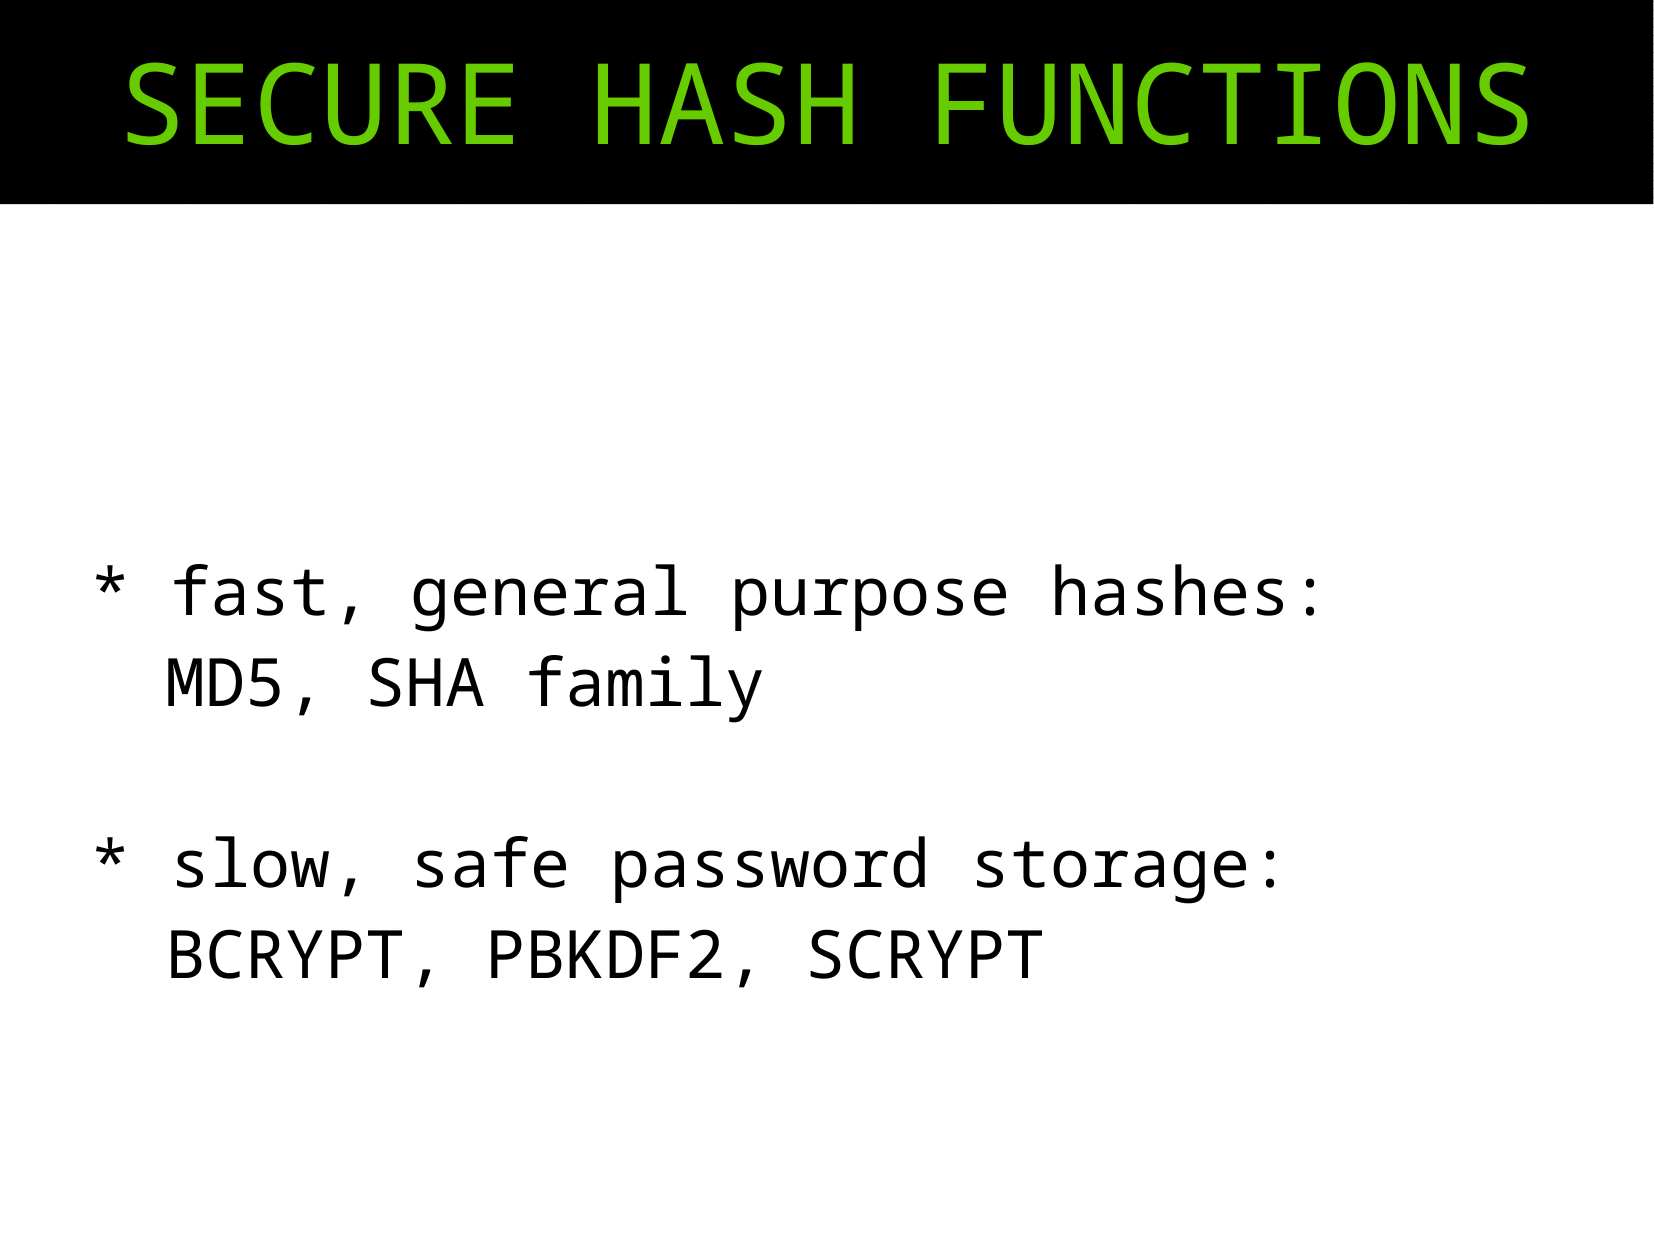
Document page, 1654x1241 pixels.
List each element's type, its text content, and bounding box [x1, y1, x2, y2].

title SECURE HASH FUNCTIONS [0, 0, 1654, 205]
subtitle * fast, general purpose hashes: MD5, SHA family * slow, safe password storage: BCRYPT, PBKDF2, SCRYPT [90, 305, 1621, 1146]
